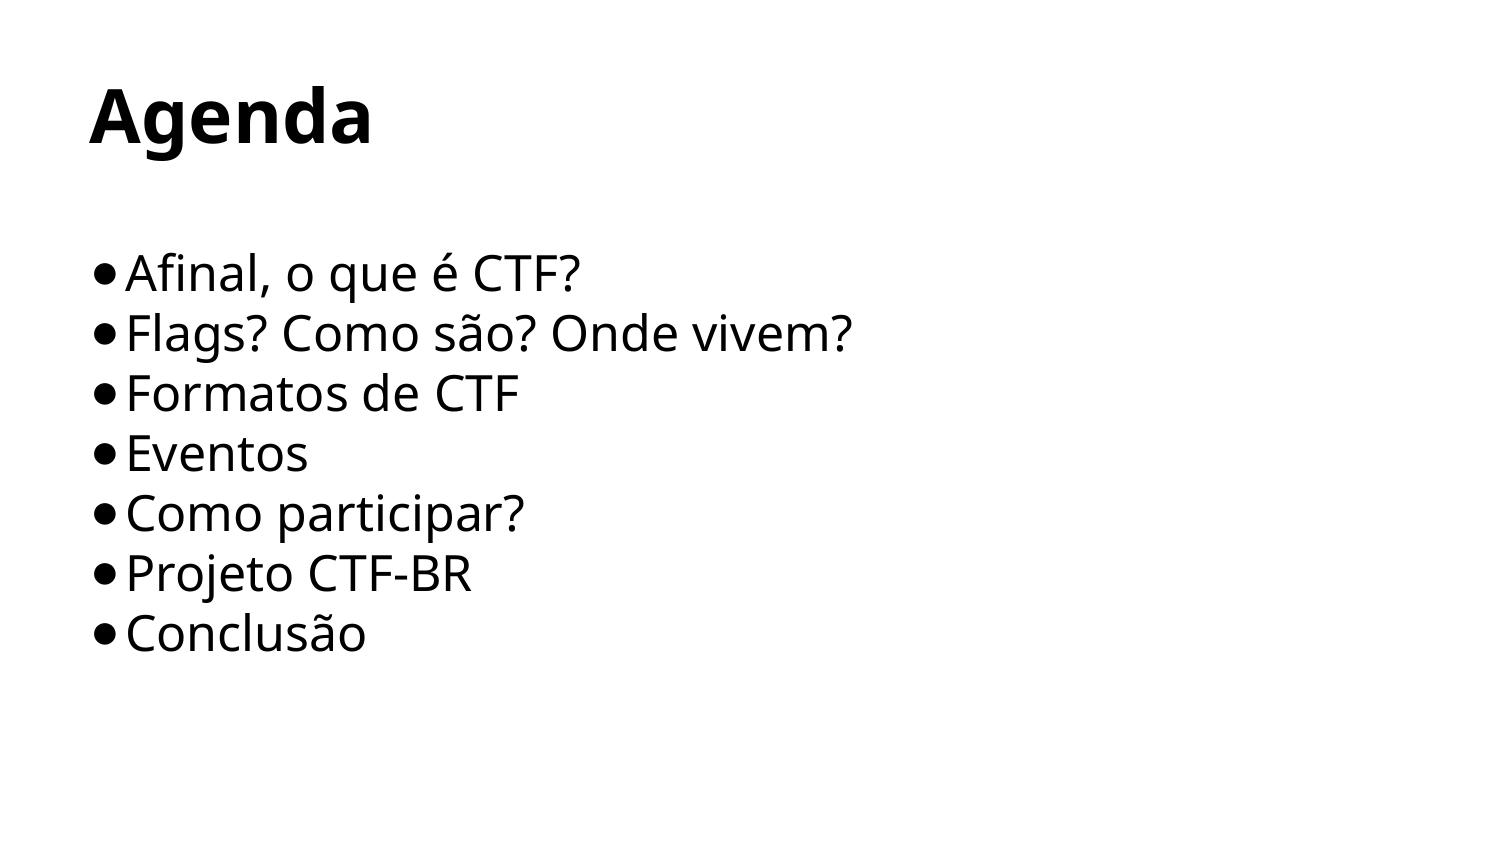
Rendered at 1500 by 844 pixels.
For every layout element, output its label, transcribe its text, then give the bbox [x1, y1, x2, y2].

text_box Agenda [75, 33, 1425, 174]
text_box Afinal, o que é CTF? Flags? Como são? Onde vivem? Formatos de CTF Eventos Como participar? Projeto CTF-BR Conclusão [75, 226, 1425, 837]
